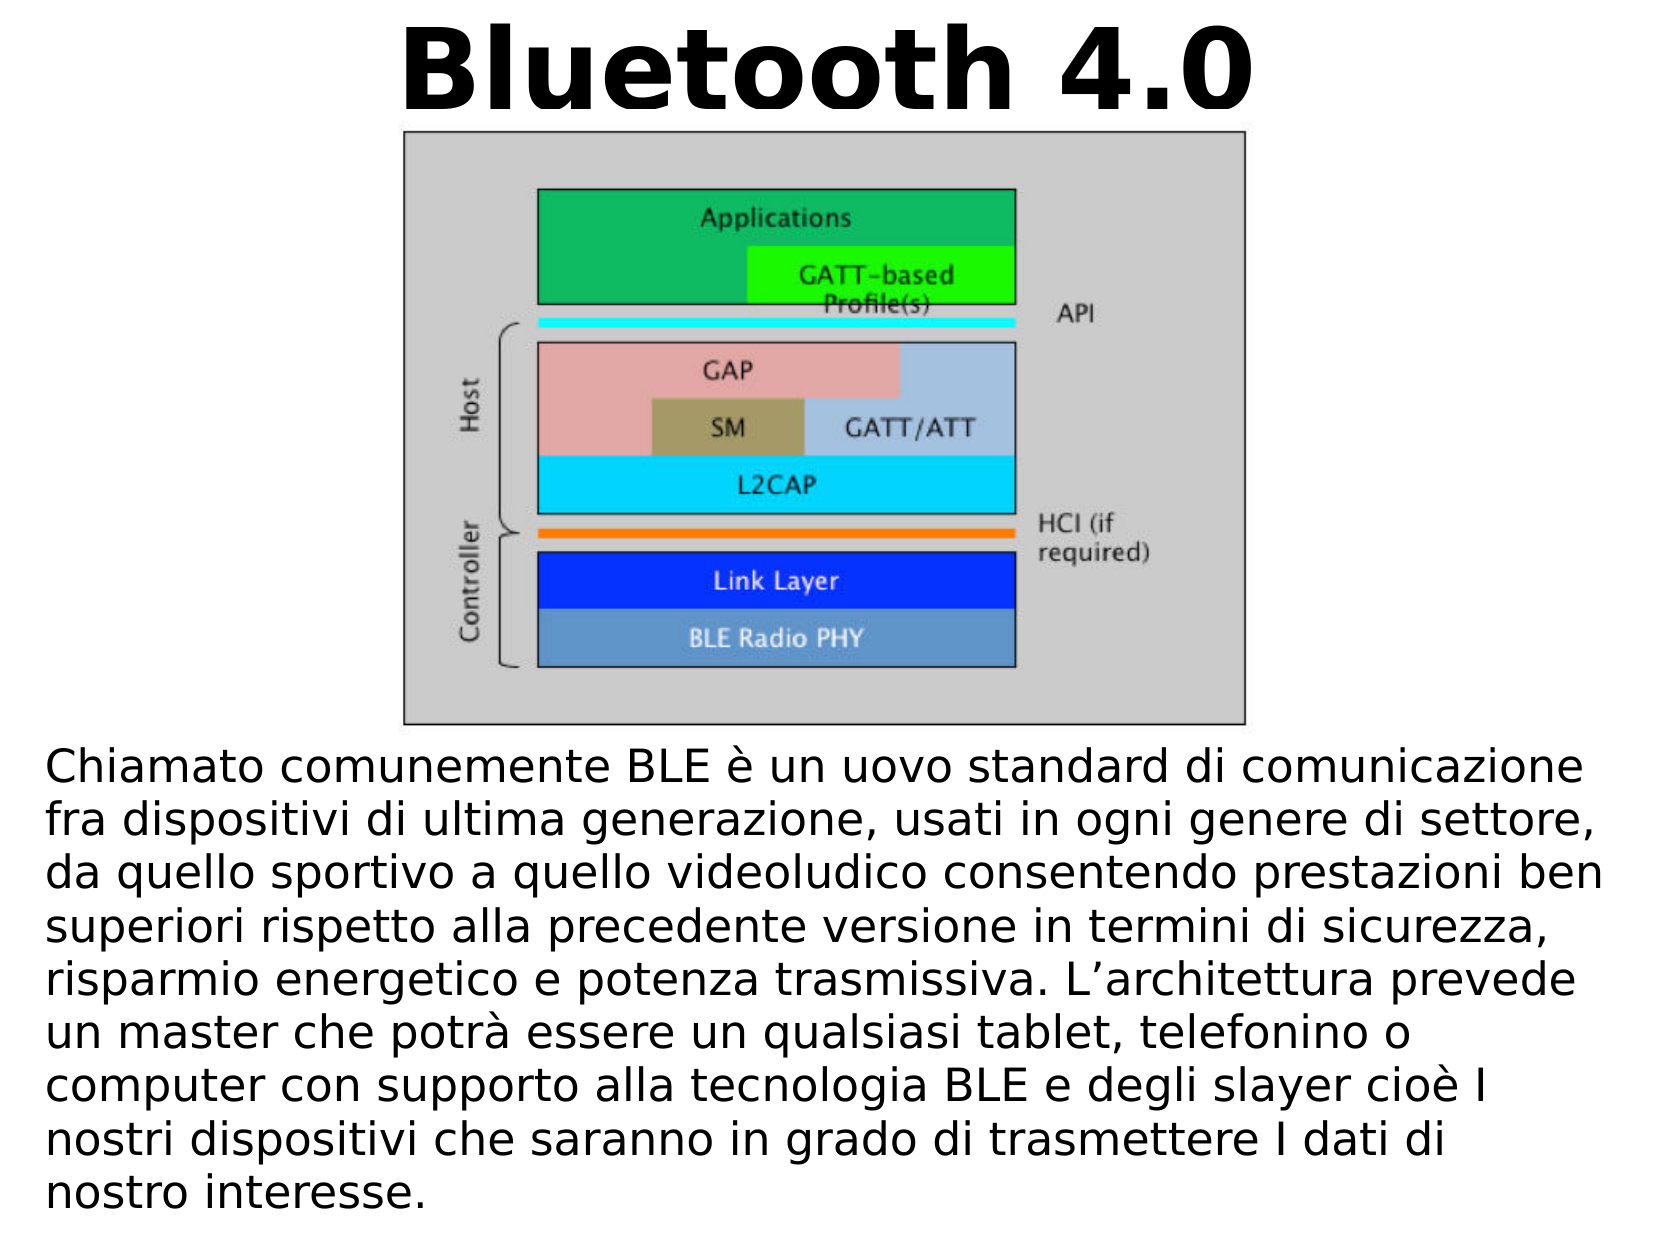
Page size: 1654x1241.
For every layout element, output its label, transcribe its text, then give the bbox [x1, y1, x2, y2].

picture [386, 109, 1259, 732]
title Bluetooth 4.0 [82, 0, 1571, 174]
text_box Chiamato comunemente BLE è un uovo standard di comunicazione fra dispositivi di ultima generazione, usati in ogni genere di settore, da quello sportivo a quello videoludico consentendo prestazioni ben superiori rispetto alla precedente versione in termini di sicurezza, risparmio energetico e potenza trasmissiva. L’architettura prevede un master che potrà essere un qualsiasi tablet, telefonino o computer con supporto alla tecnologia BLE e degli slayer cioè I nostri dispositivi che saranno in grado di trasmettere I dati di nostro interesse. [30, 732, 1621, 1227]
